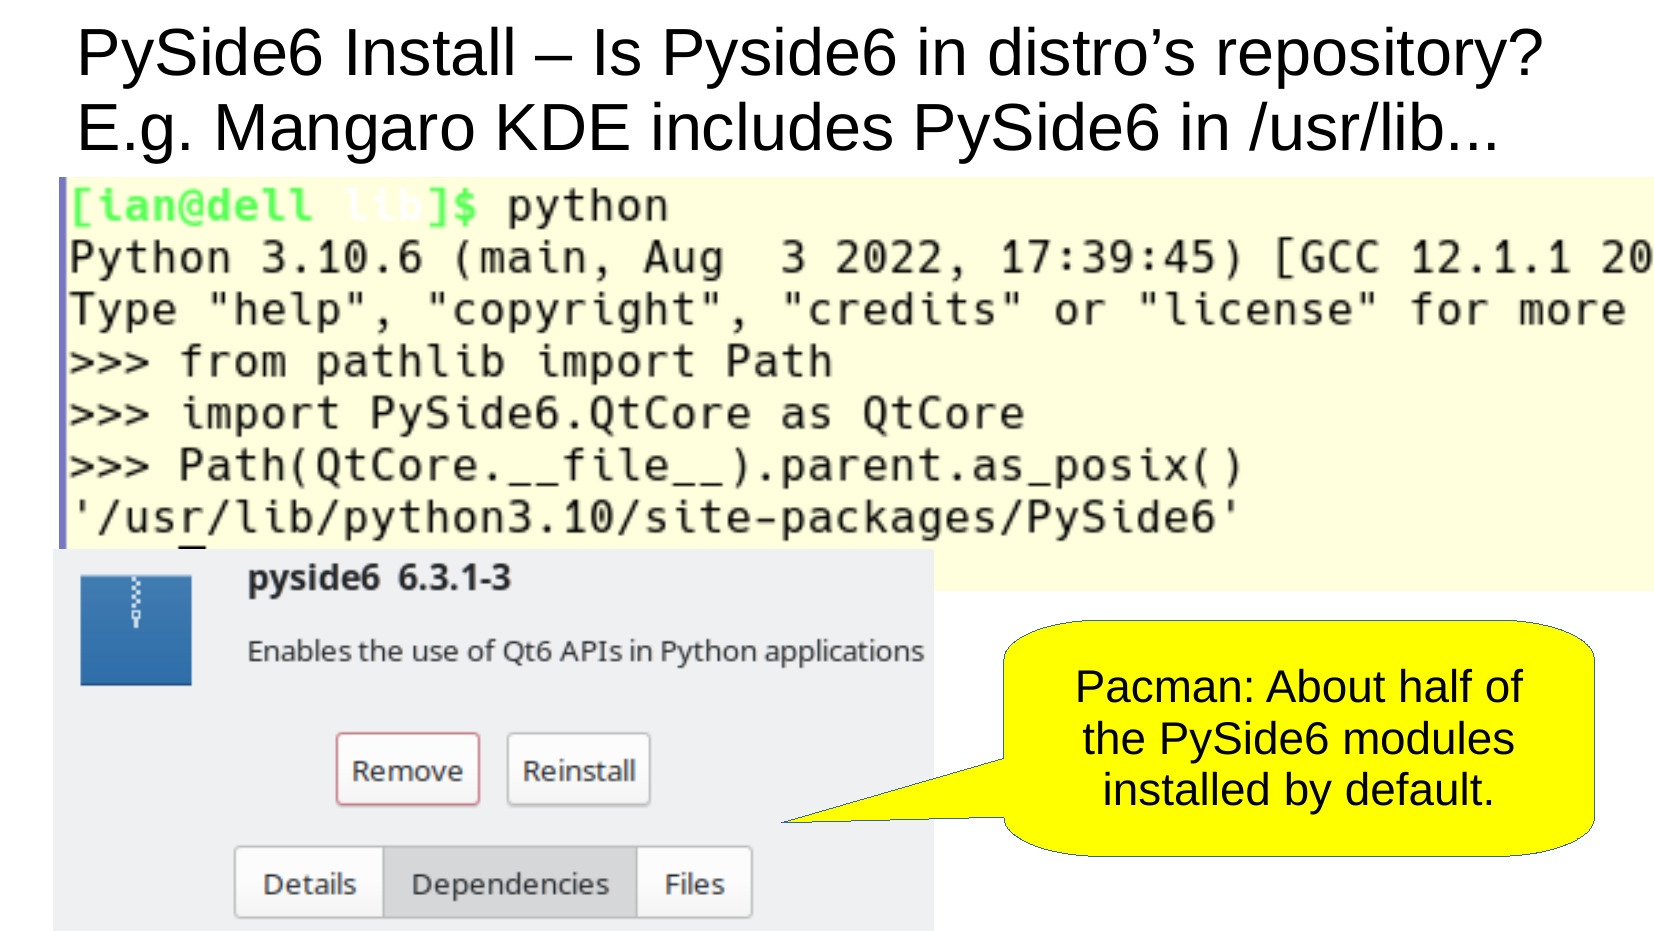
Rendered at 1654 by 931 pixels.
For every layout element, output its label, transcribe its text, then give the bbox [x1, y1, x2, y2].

text_box Pacman: About half of the PySide6 modules installed by default. [781, 620, 1595, 857]
subtitle PySide6 Install – Is Pyside6 in distro’s repository? E.g. Mangaro KDE includes PySide6 in /usr/lib... [76, 14, 1625, 165]
picture [53, 177, 1654, 931]
